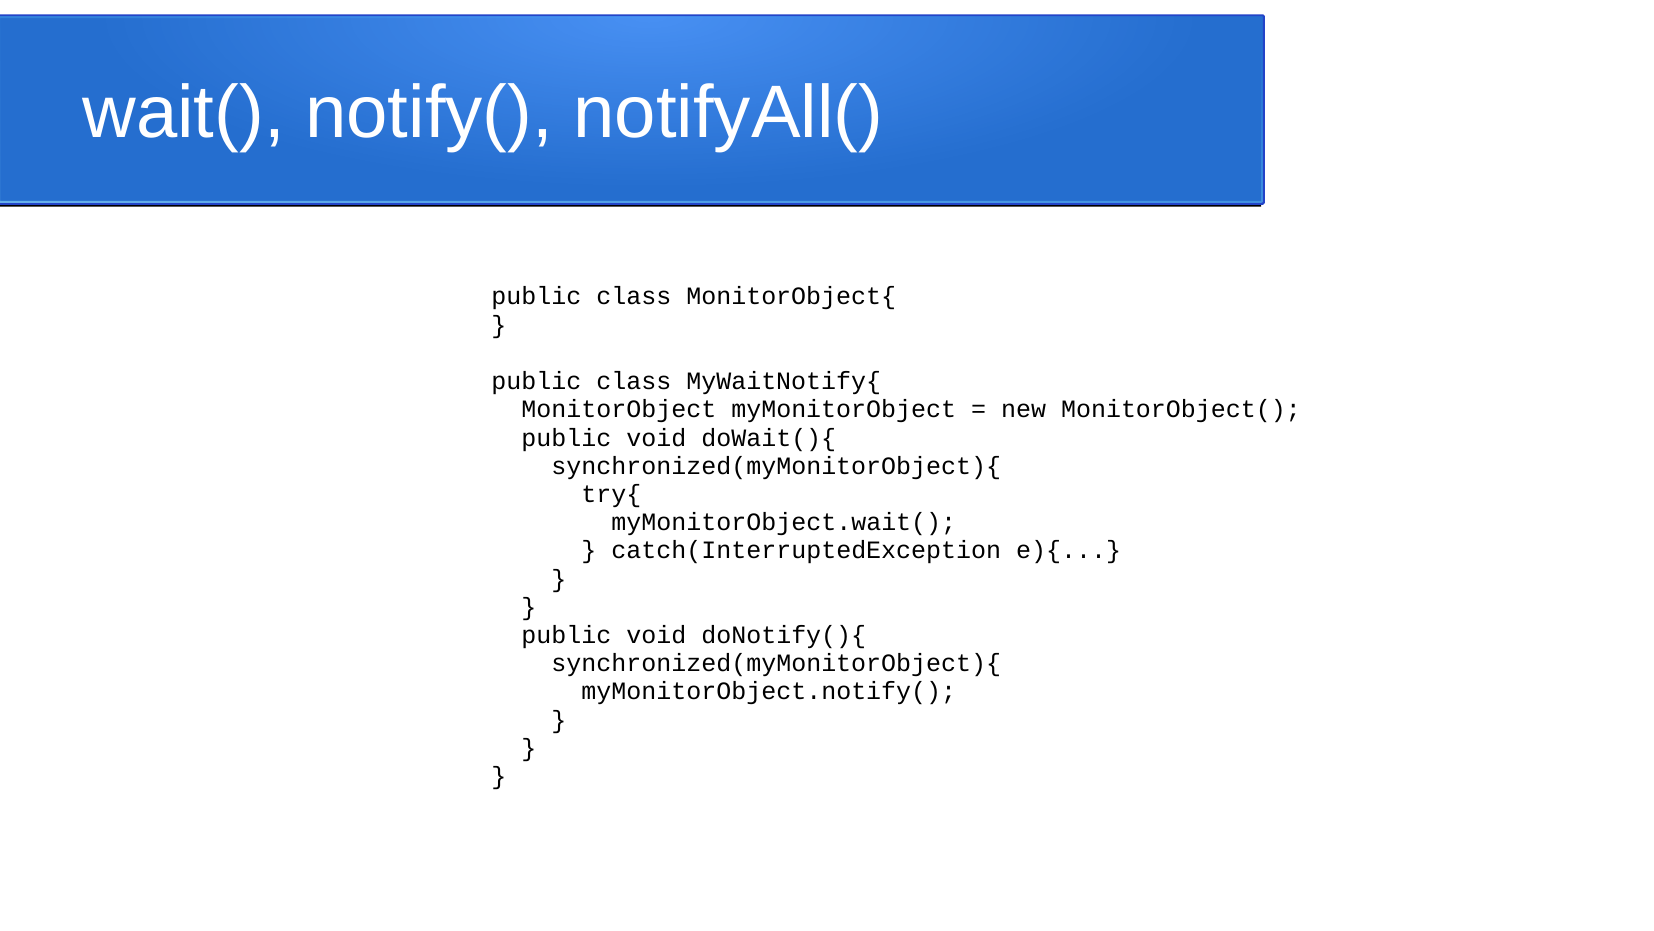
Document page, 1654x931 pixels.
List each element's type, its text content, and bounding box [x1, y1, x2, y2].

title wait(), notify(), notifyAll() [82, 35, 1235, 189]
text_box public class MonitorObject{ } public class MyWaitNotify{ MonitorObject myMonitorObject = new MonitorObject(); public void doWait(){ synchronized(myMonitorObject){ try{ myMonitorObject.wait(); } catch(InterruptedException e){...} } } public void doNotify(){ synchronized(myMonitorObject){ myMonitorObject.notify(); } } } [476, 276, 1382, 800]
